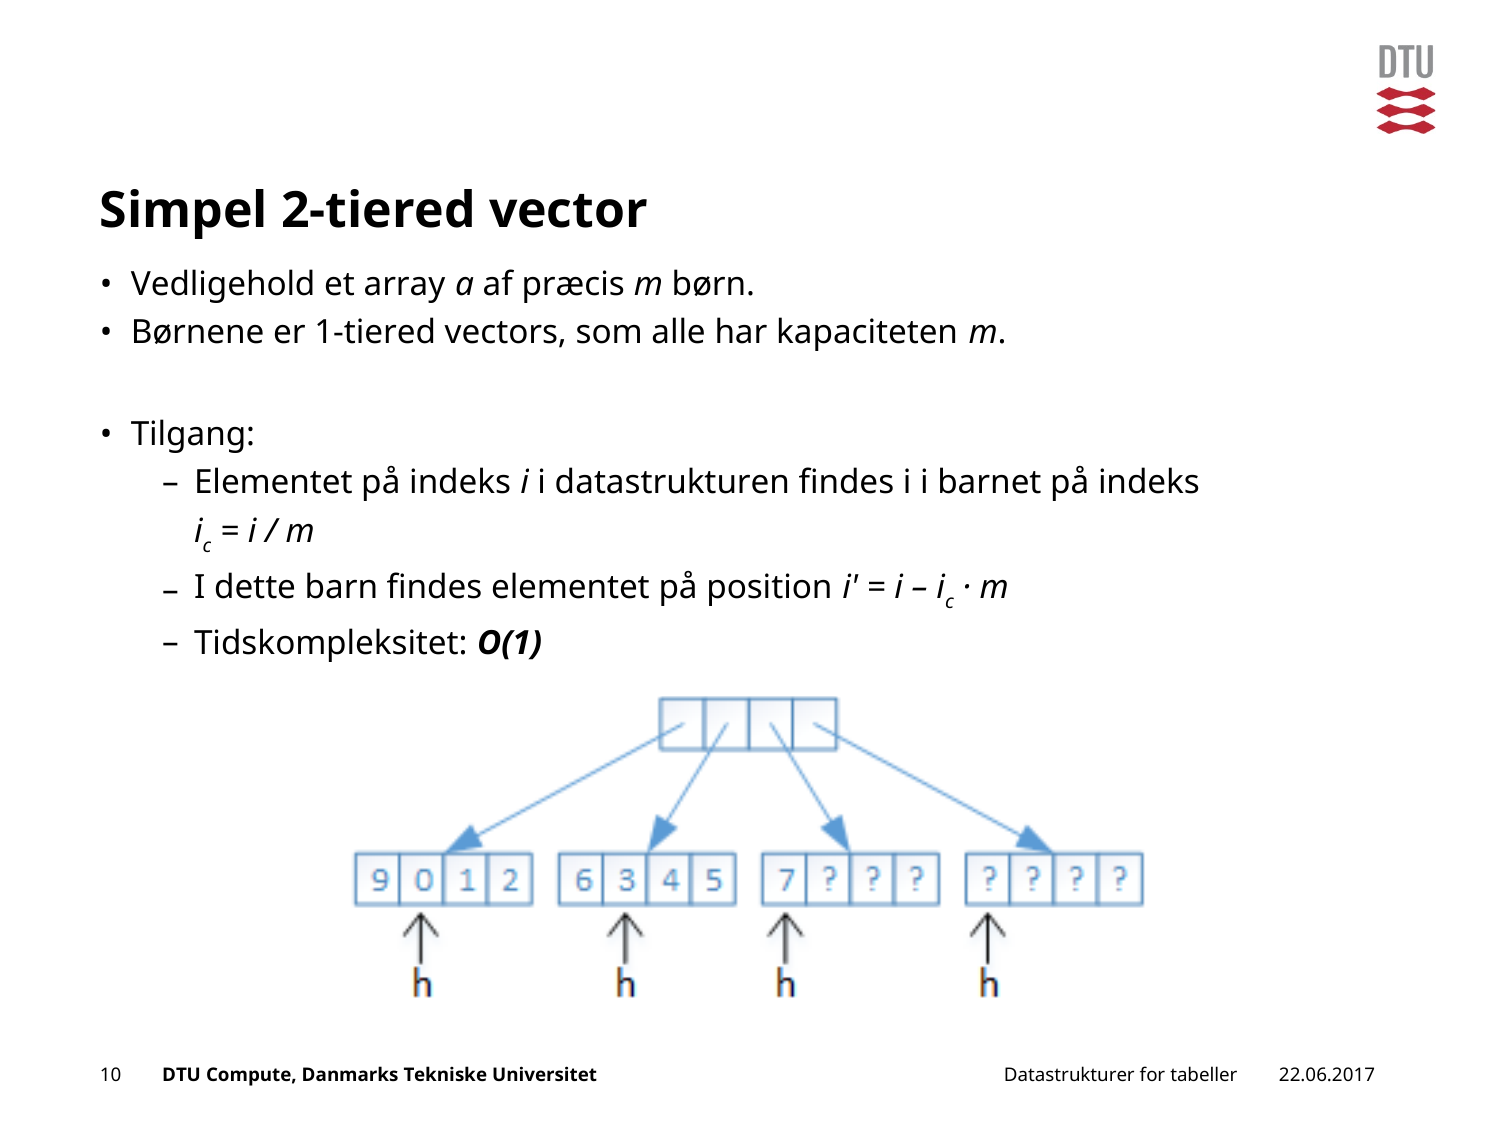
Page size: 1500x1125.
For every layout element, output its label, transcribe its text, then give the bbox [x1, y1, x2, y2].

title Simpel 2-tiered vector [99, 49, 1375, 238]
list Vedligehold et array a af præcis m børn. Børnene er 1-tiered vectors, som alle har kapaciteten m. Tilgang: Elementet på indeks i i datastrukturen findes i i barnet på indeks ic = i / m I dette barn findes elementet på position i' = i – ic · m Tidskompleksitet: O(1) [99, 262, 1375, 1012]
picture [1356, 45, 1436, 134]
picture [350, 696, 1150, 1033]
